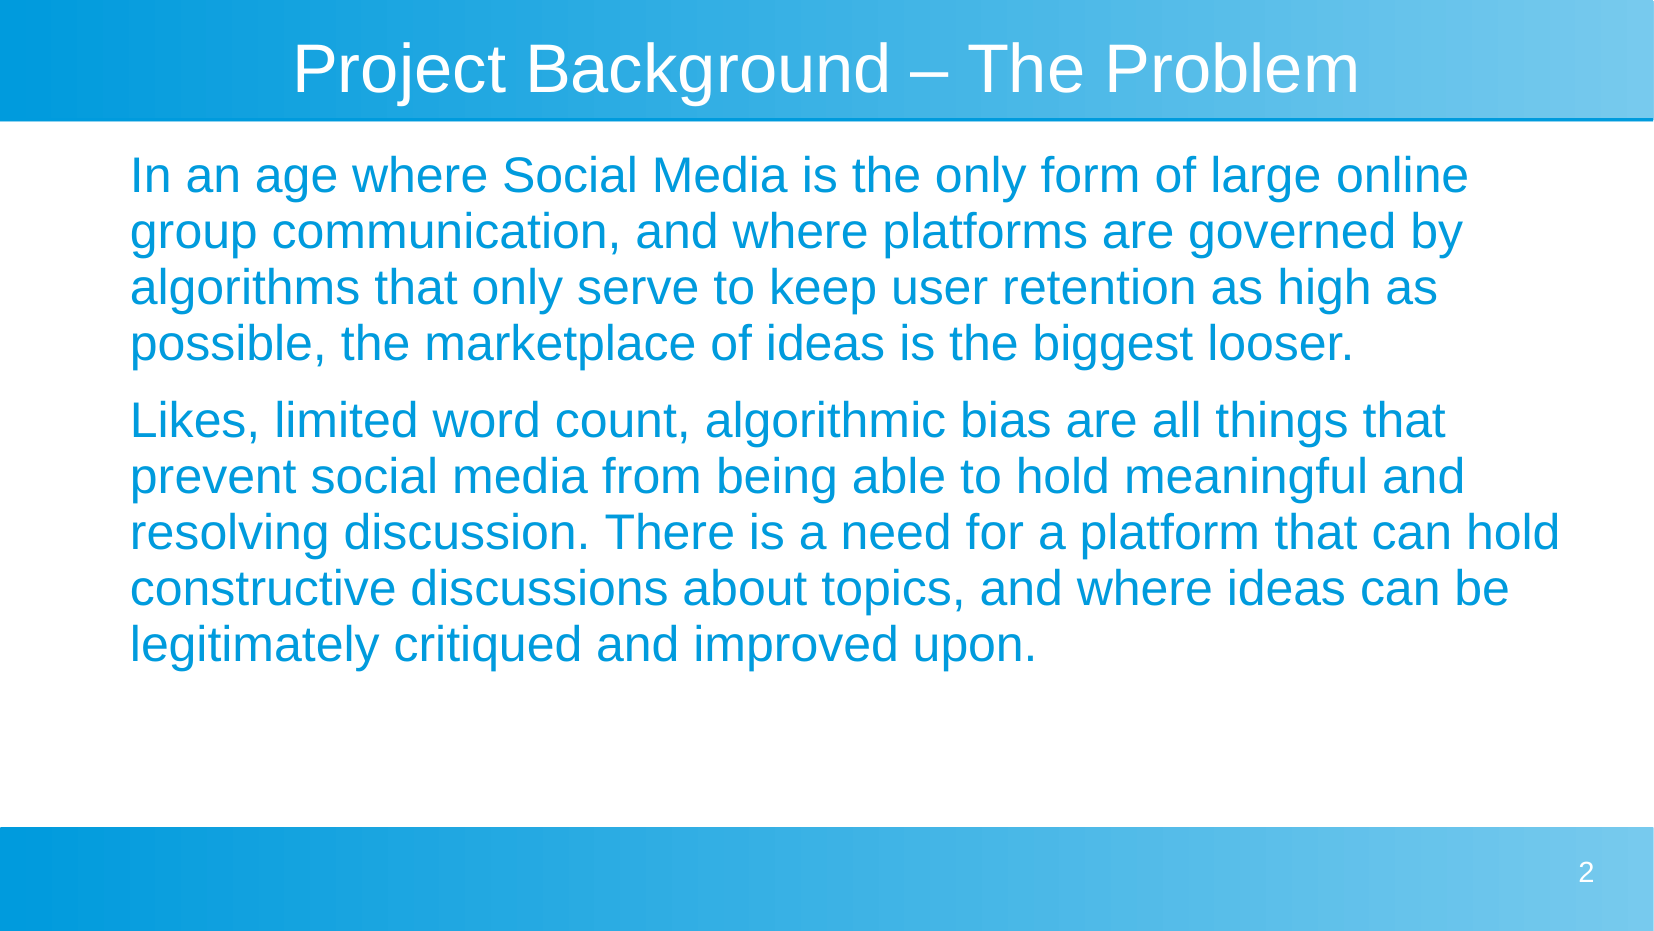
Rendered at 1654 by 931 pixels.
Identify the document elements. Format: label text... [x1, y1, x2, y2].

title Project Background – The Problem [59, 29, 1595, 108]
list In an age where Social Media is the only form of large online group communication, and where platforms are governed by algorithms that only serve to keep user retention as high as possible, the marketplace of ideas is the biggest looser. Likes, limited word count, algorithmic bias are all things that prevent social media from being able to hold meaningful and resolving discussion. There is a need for a platform that can hold constructive discussions about topics, and where ideas can be legitimately critiqued and improved upon. [59, 147, 1595, 739]
